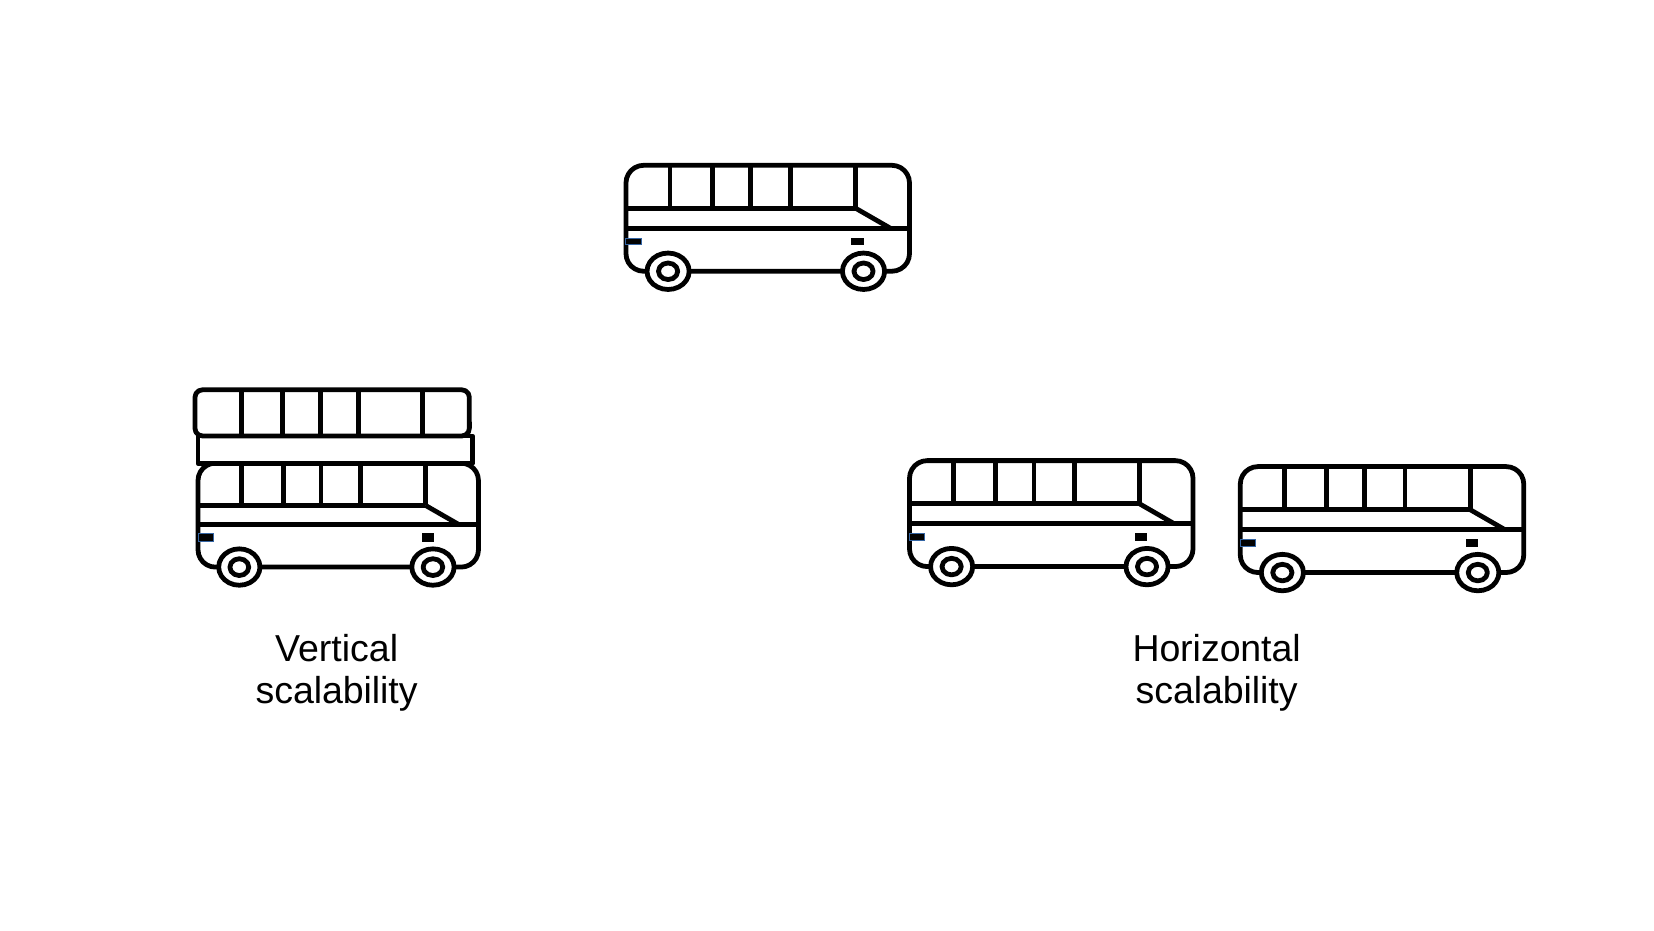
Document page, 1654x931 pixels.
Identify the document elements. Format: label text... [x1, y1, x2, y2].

text_box [851, 238, 864, 245]
text_box [842, 253, 885, 290]
text_box [930, 548, 973, 585]
text_box [422, 533, 434, 542]
text_box Horizontal scalability [1080, 620, 1353, 719]
text_box [1261, 554, 1304, 591]
text_box [1125, 548, 1169, 585]
text_box [218, 548, 260, 586]
text_box [194, 389, 473, 464]
text_box [1456, 554, 1499, 591]
text_box [198, 533, 214, 542]
text_box [647, 253, 690, 290]
text_box [1135, 533, 1147, 541]
text_box [1240, 539, 1256, 547]
text_box Vertical scalability [200, 620, 473, 719]
text_box [909, 533, 925, 541]
text_box [1466, 539, 1478, 547]
text_box [625, 238, 642, 245]
text_box [411, 548, 455, 586]
